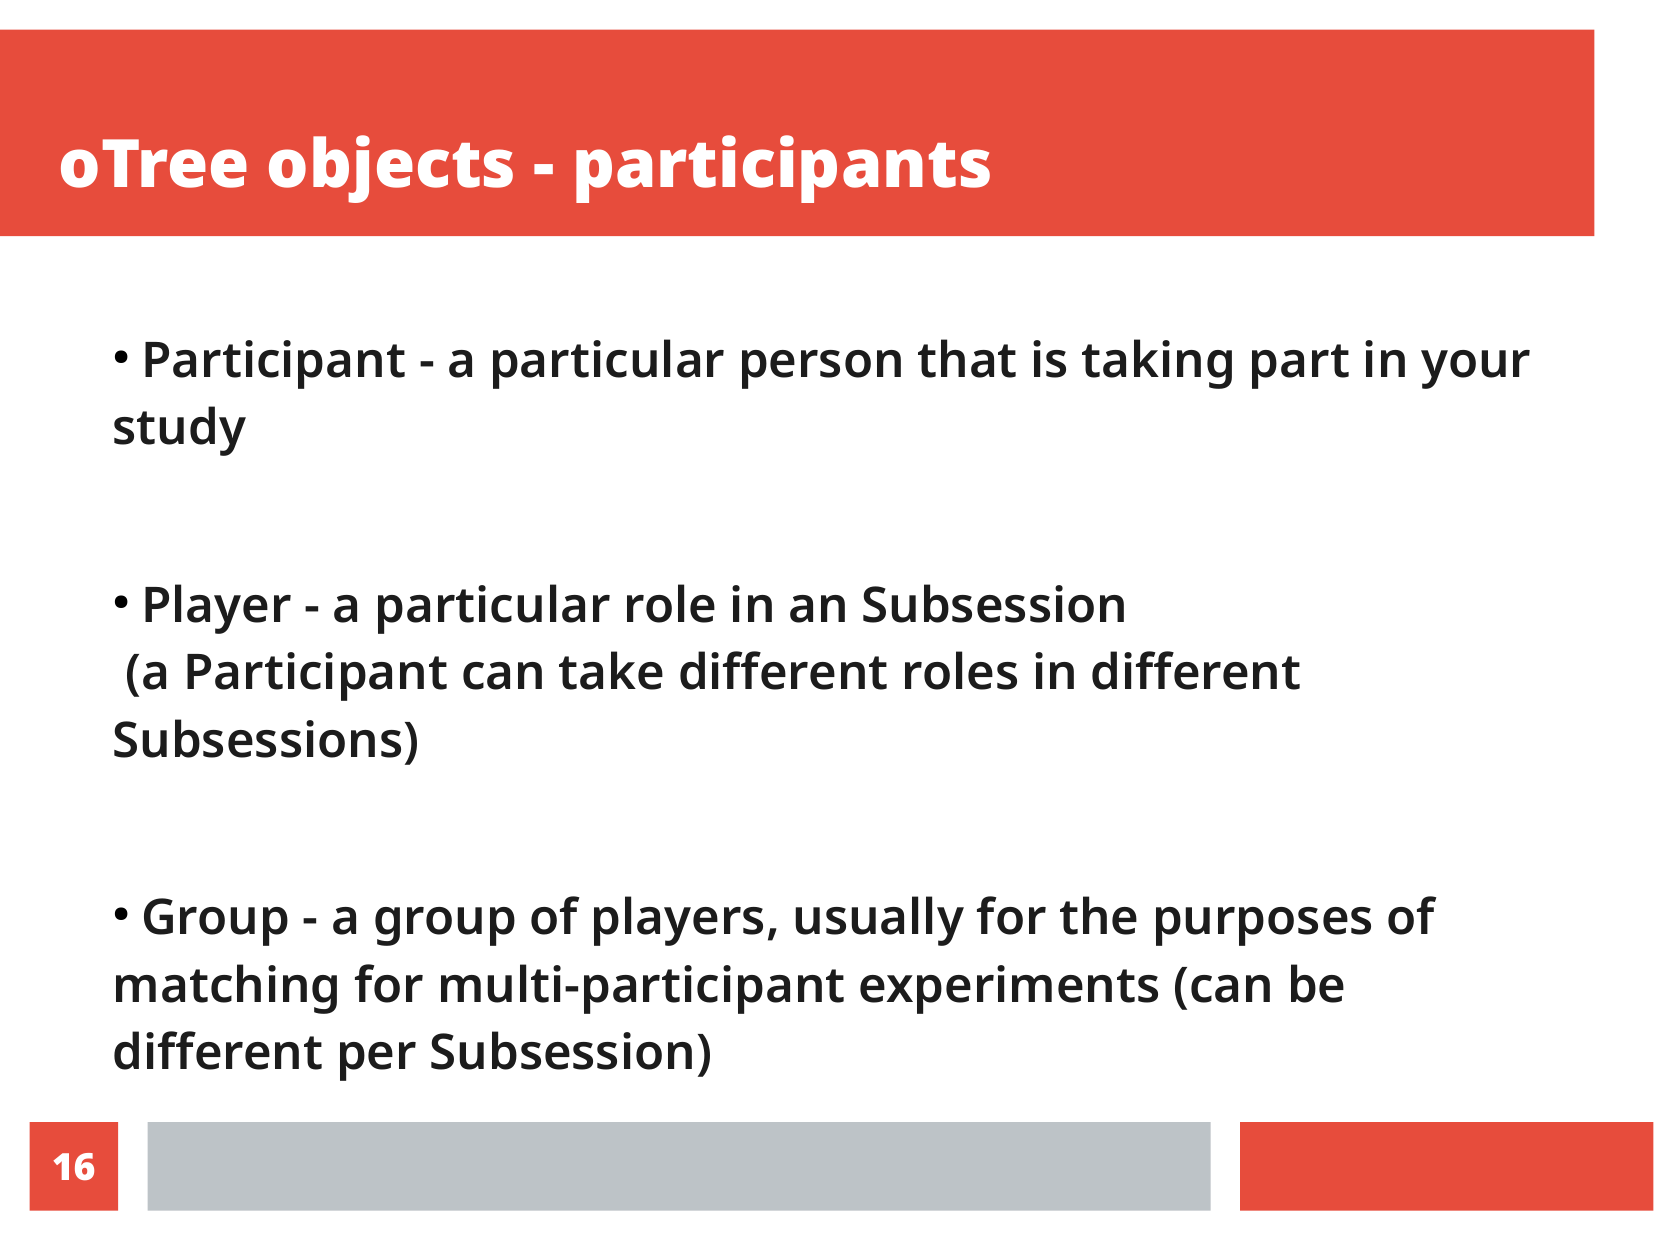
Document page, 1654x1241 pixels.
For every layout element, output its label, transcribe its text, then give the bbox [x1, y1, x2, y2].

list Participant - a particular person that is taking part in your study Player - a particular role in an Subsession (a Participant can take different roles in different Subsessions) Group - a group of players, usually for the purposes of matching for multi-participant experiments (can be different per Subsession) [59, 324, 1565, 1093]
title oTree objects - participants [59, 59, 1595, 207]
